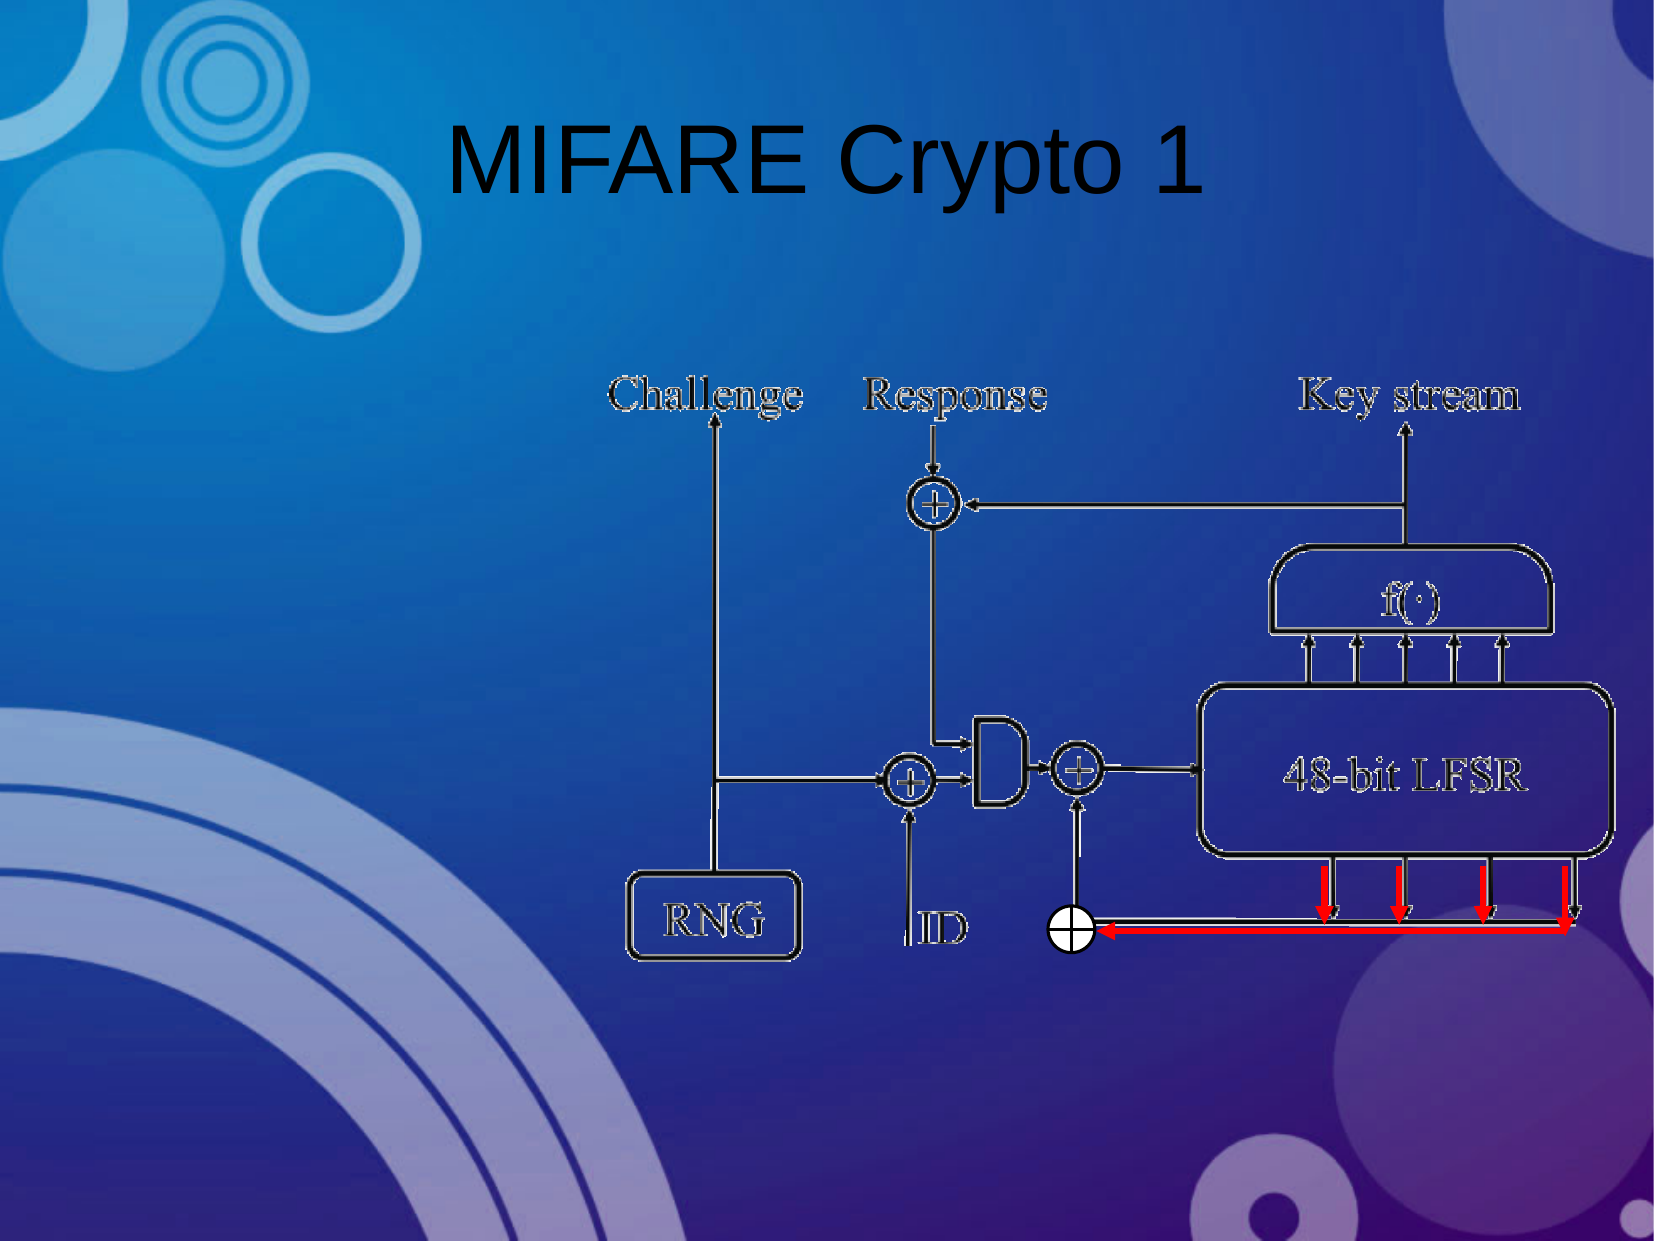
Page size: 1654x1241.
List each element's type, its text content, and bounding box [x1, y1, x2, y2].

text_box [1047, 905, 1095, 953]
list [124, 357, 815, 1103]
picture [0, 0, 1654, 1241]
title MIFARE Crypto 1 [123, 109, 1530, 414]
